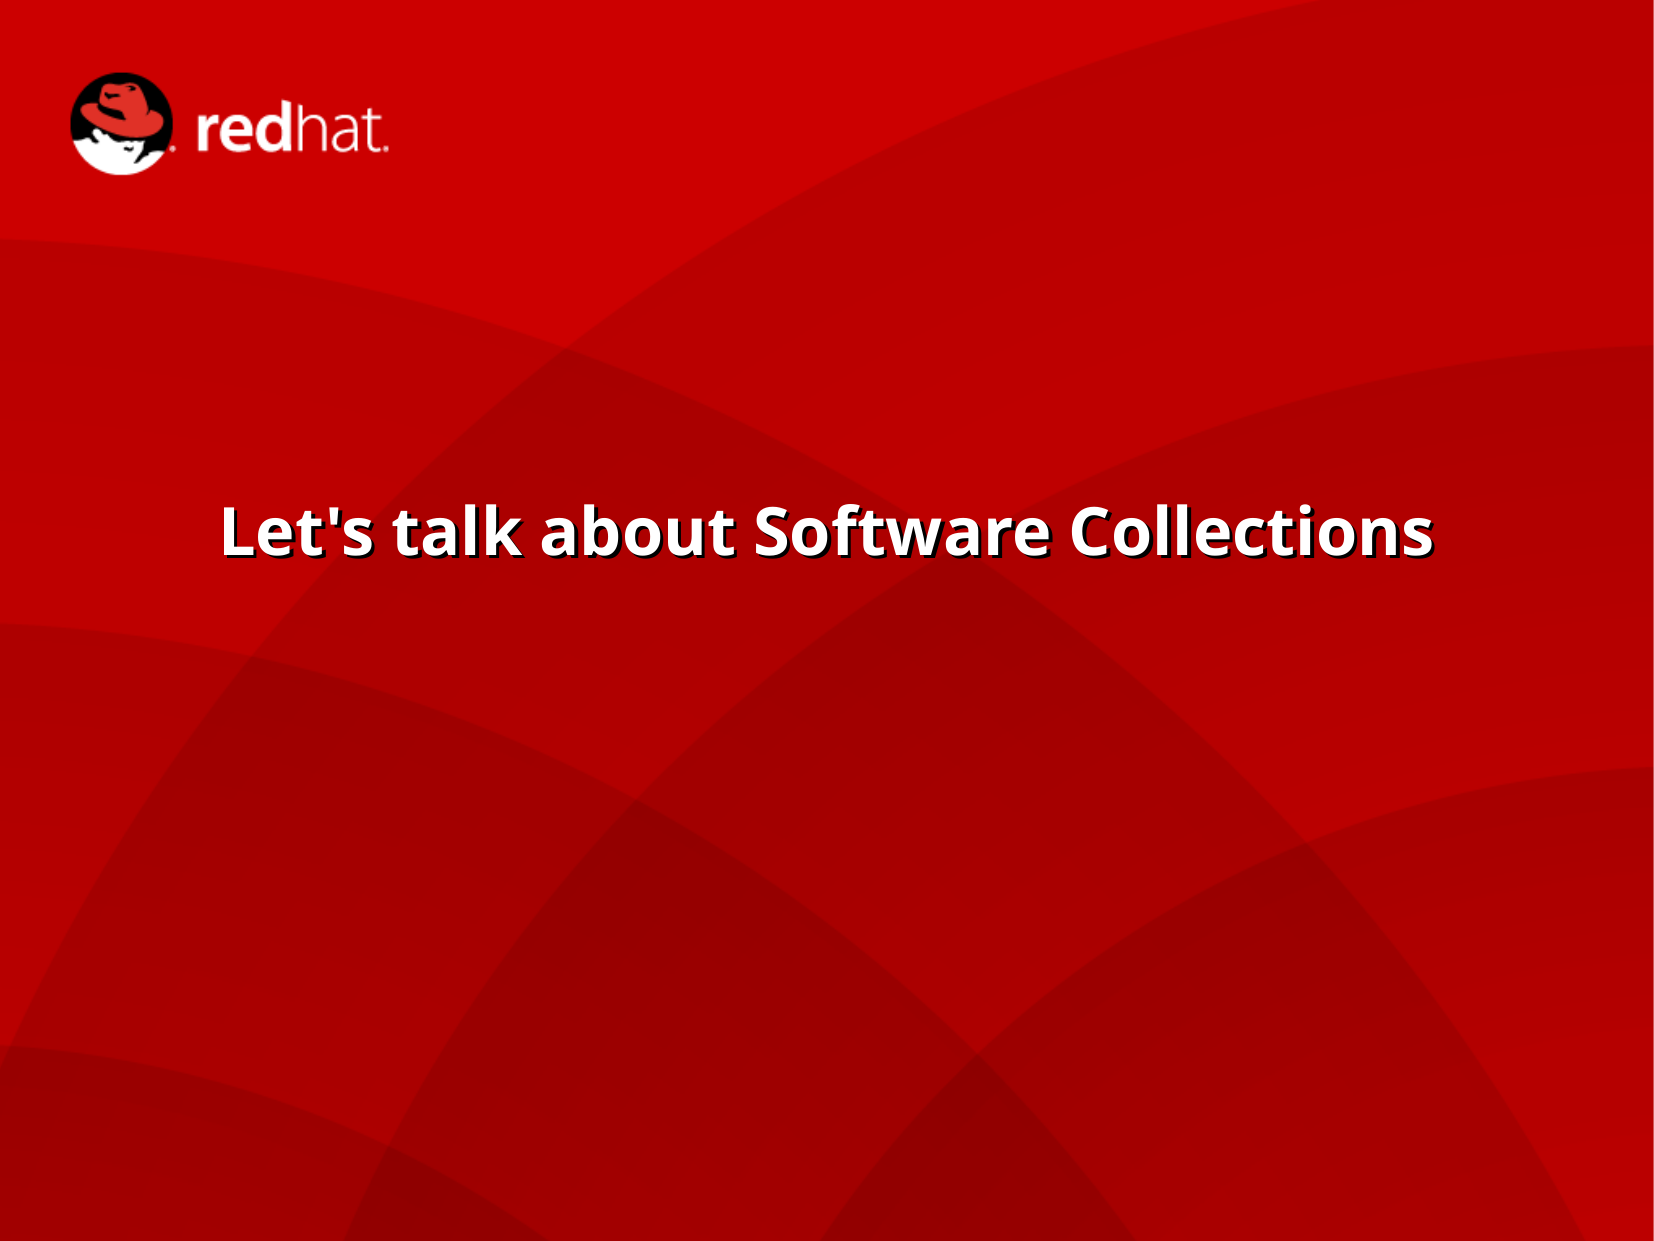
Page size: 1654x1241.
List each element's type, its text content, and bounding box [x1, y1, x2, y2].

subtitle Let's talk about Software Collections [82, 49, 1571, 1109]
picture [0, 0, 1654, 1241]
